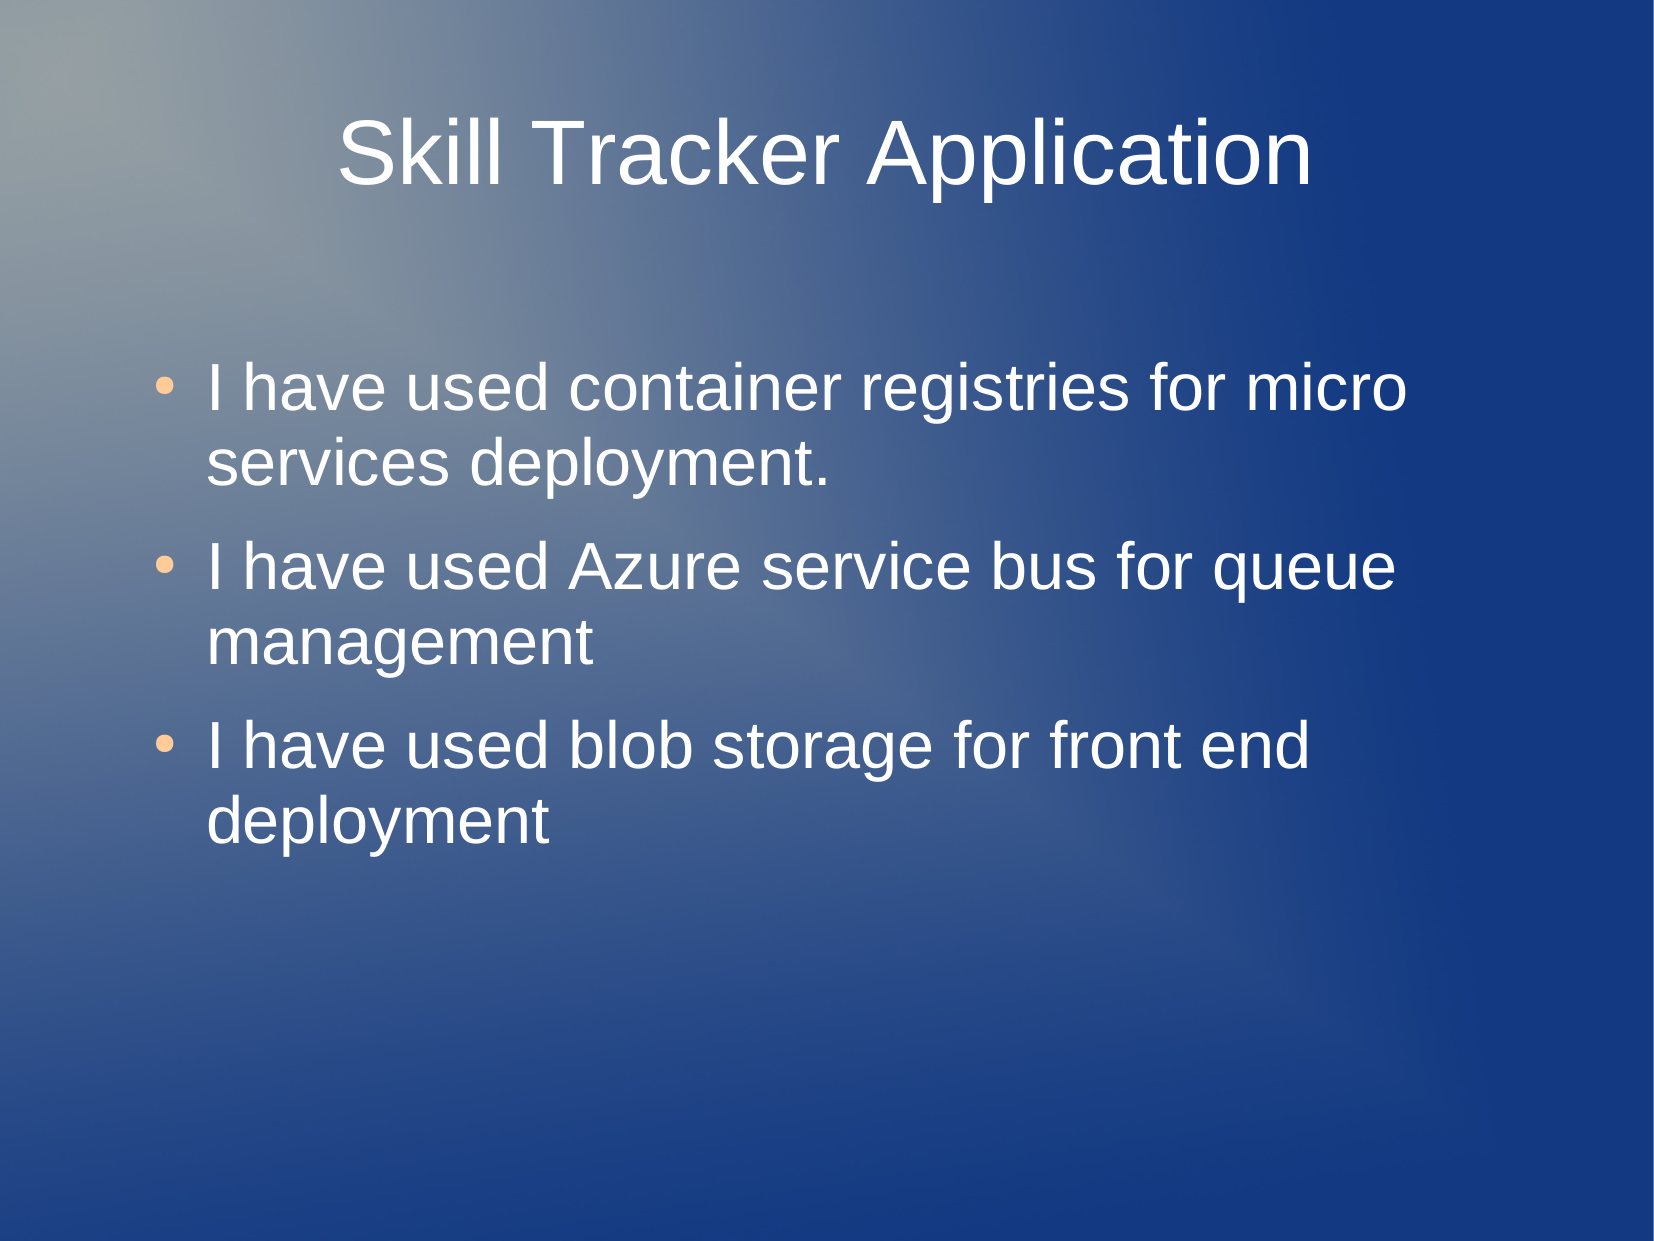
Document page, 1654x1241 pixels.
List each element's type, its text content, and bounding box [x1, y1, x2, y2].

list I have used container registries for micro services deployment. I have used Azure service bus for queue management I have used blob storage for front end deployment [135, 350, 1517, 1132]
title Skill Tracker Application [82, 49, 1571, 257]
picture [0, 0, 1654, 1241]
